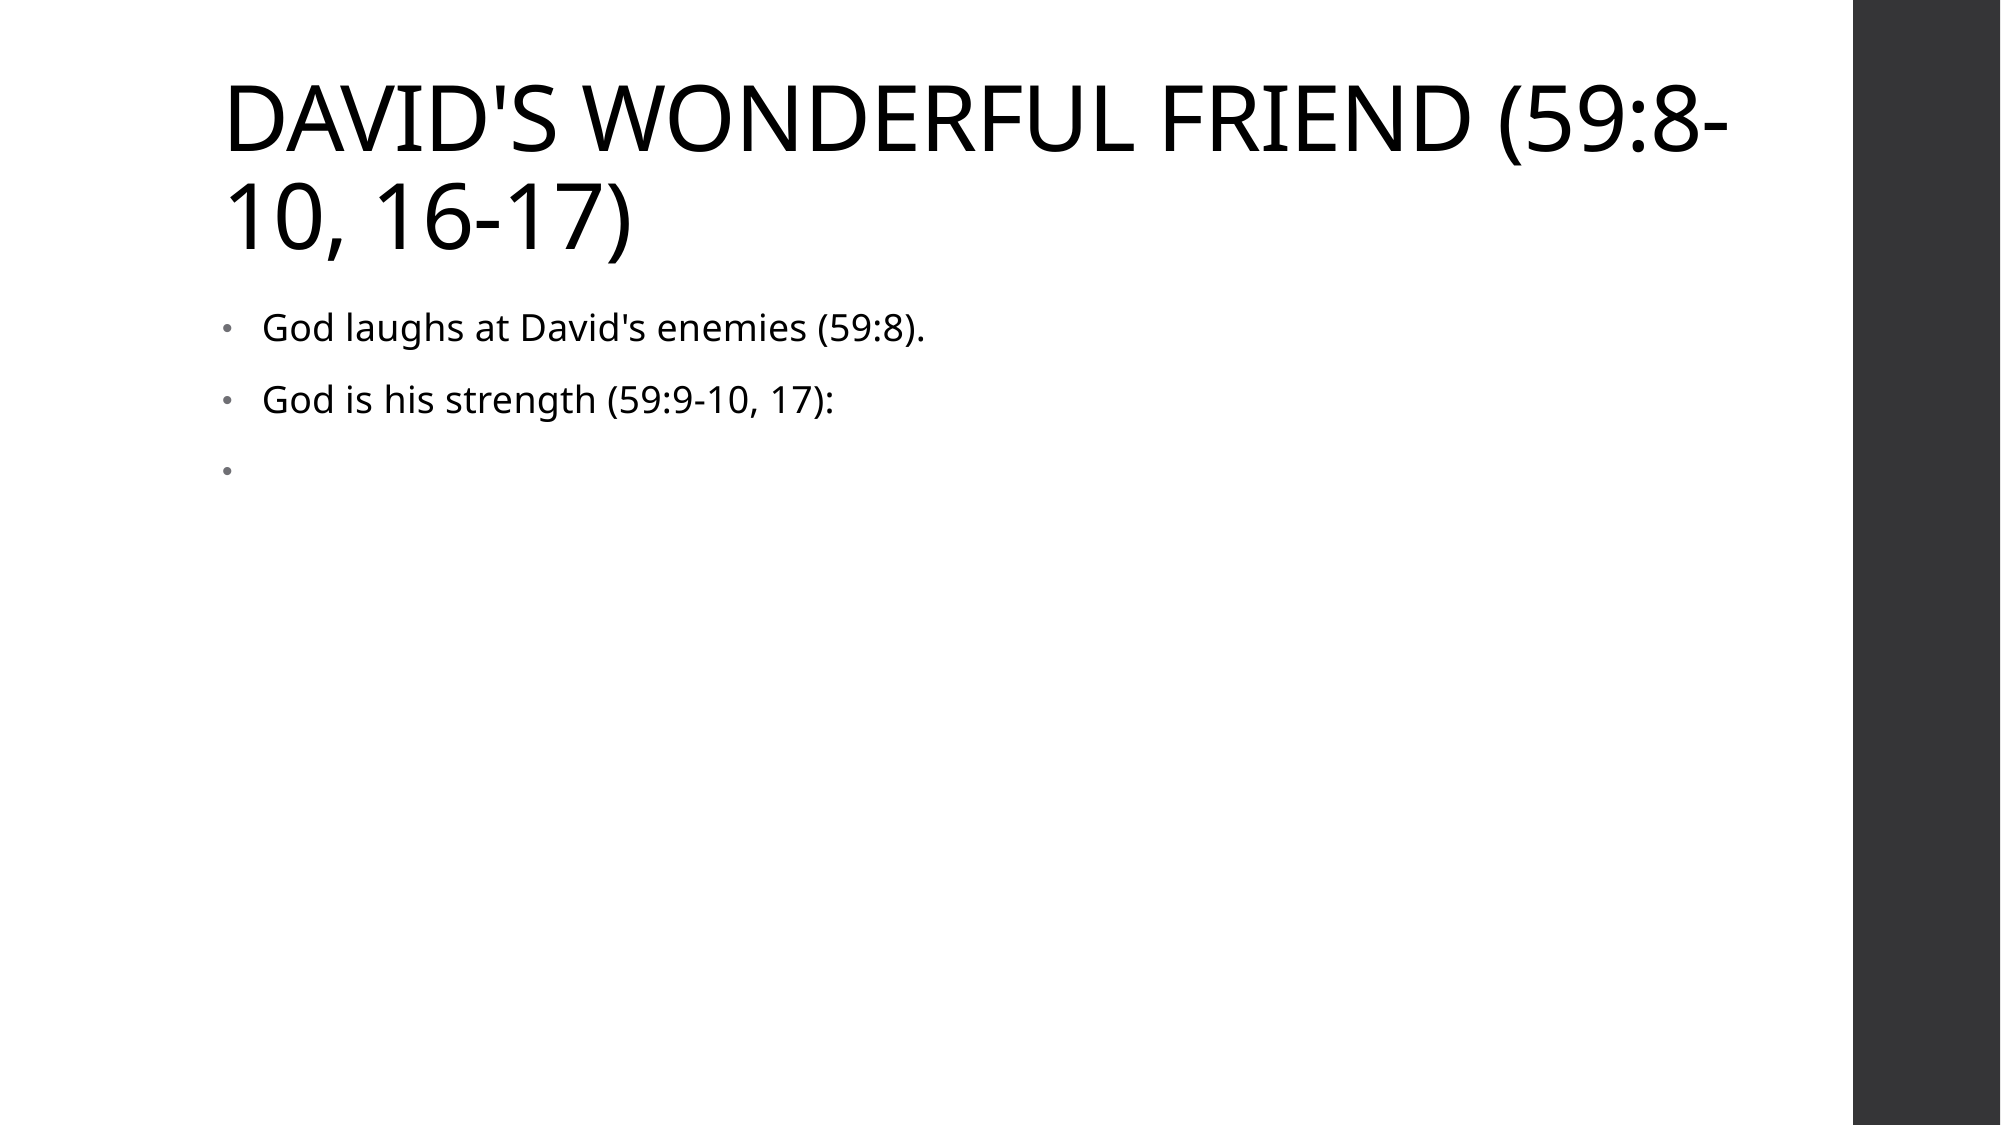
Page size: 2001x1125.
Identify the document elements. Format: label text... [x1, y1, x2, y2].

list God laughs at David's enemies (59:8). God is his strength (59:9-10, 17): [206, 299, 1617, 1014]
title DAVID'S WONDERFUL FRIEND (59:8-10, 16-17) [206, 60, 1797, 278]
